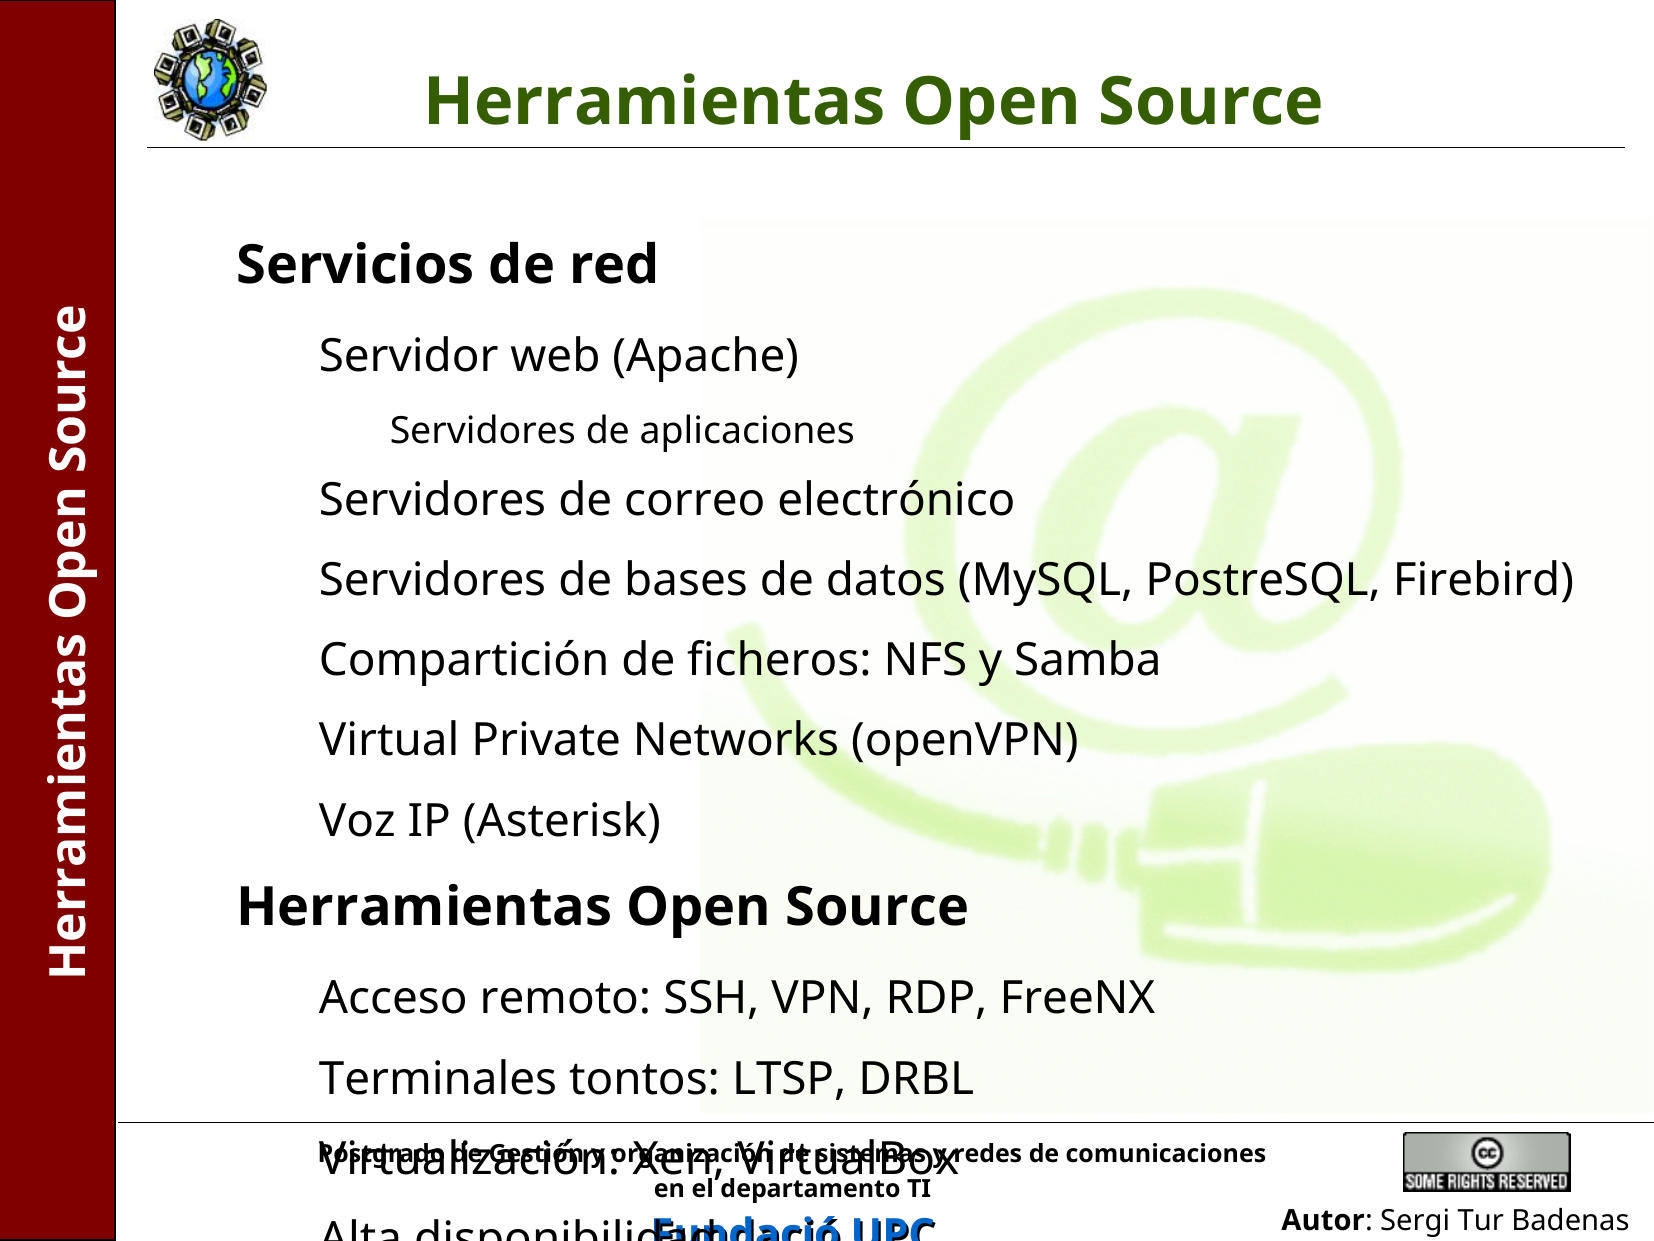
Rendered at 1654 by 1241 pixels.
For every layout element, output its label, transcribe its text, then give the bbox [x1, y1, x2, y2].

picture [929, 1079, 943, 1091]
picture [900, 1065, 912, 1077]
picture [929, 1065, 942, 1075]
picture [867, 1065, 884, 1090]
picture [815, 1065, 827, 1078]
list Servicios de red Servidor web (Apache) Servidores de aplicaciones Servidores de correo electrónico Servidores de bases de datos (MySQL, PostreSQL, Firebird) Compartición de ficheros: NFS y Samba Virtual Private Networks (openVPN) Voz IP (Asterisk) Herramientas Open Source Acceso remoto: SSH, VPN, RDP, FreeNX Terminales tontos: LTSP, DRBL Virtualización: Xen, VirtualBox Alta disponibilidad [141, 225, 1630, 1061]
picture [154, 19, 268, 56]
title Herramientas Open Source [129, 56, 1619, 141]
picture [1403, 1132, 1571, 1192]
picture [700, 217, 1654, 1113]
